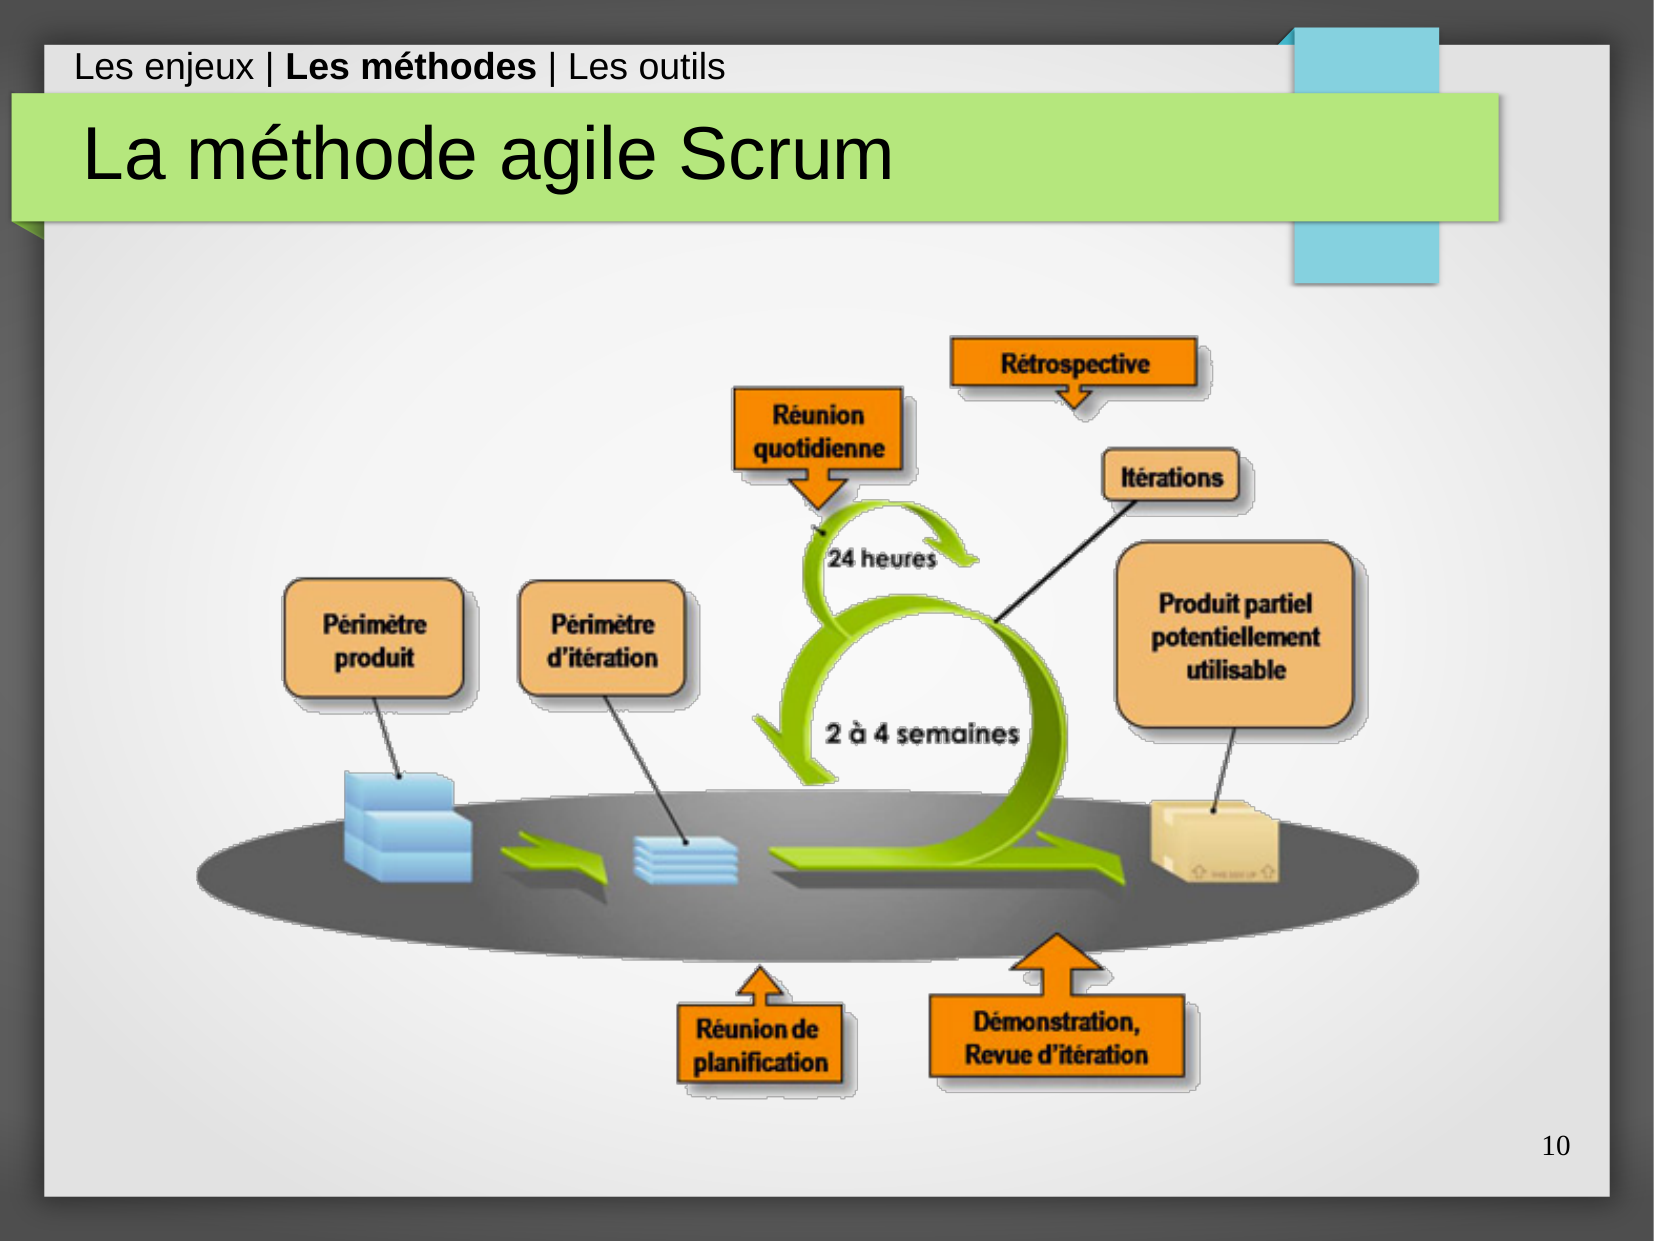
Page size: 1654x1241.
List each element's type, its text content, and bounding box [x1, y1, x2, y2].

picture [0, 0, 1654, 1241]
title La méthode agile Scrum [82, 94, 1264, 213]
text_box Les enjeux | Les méthodes | Les outils [59, 37, 815, 95]
